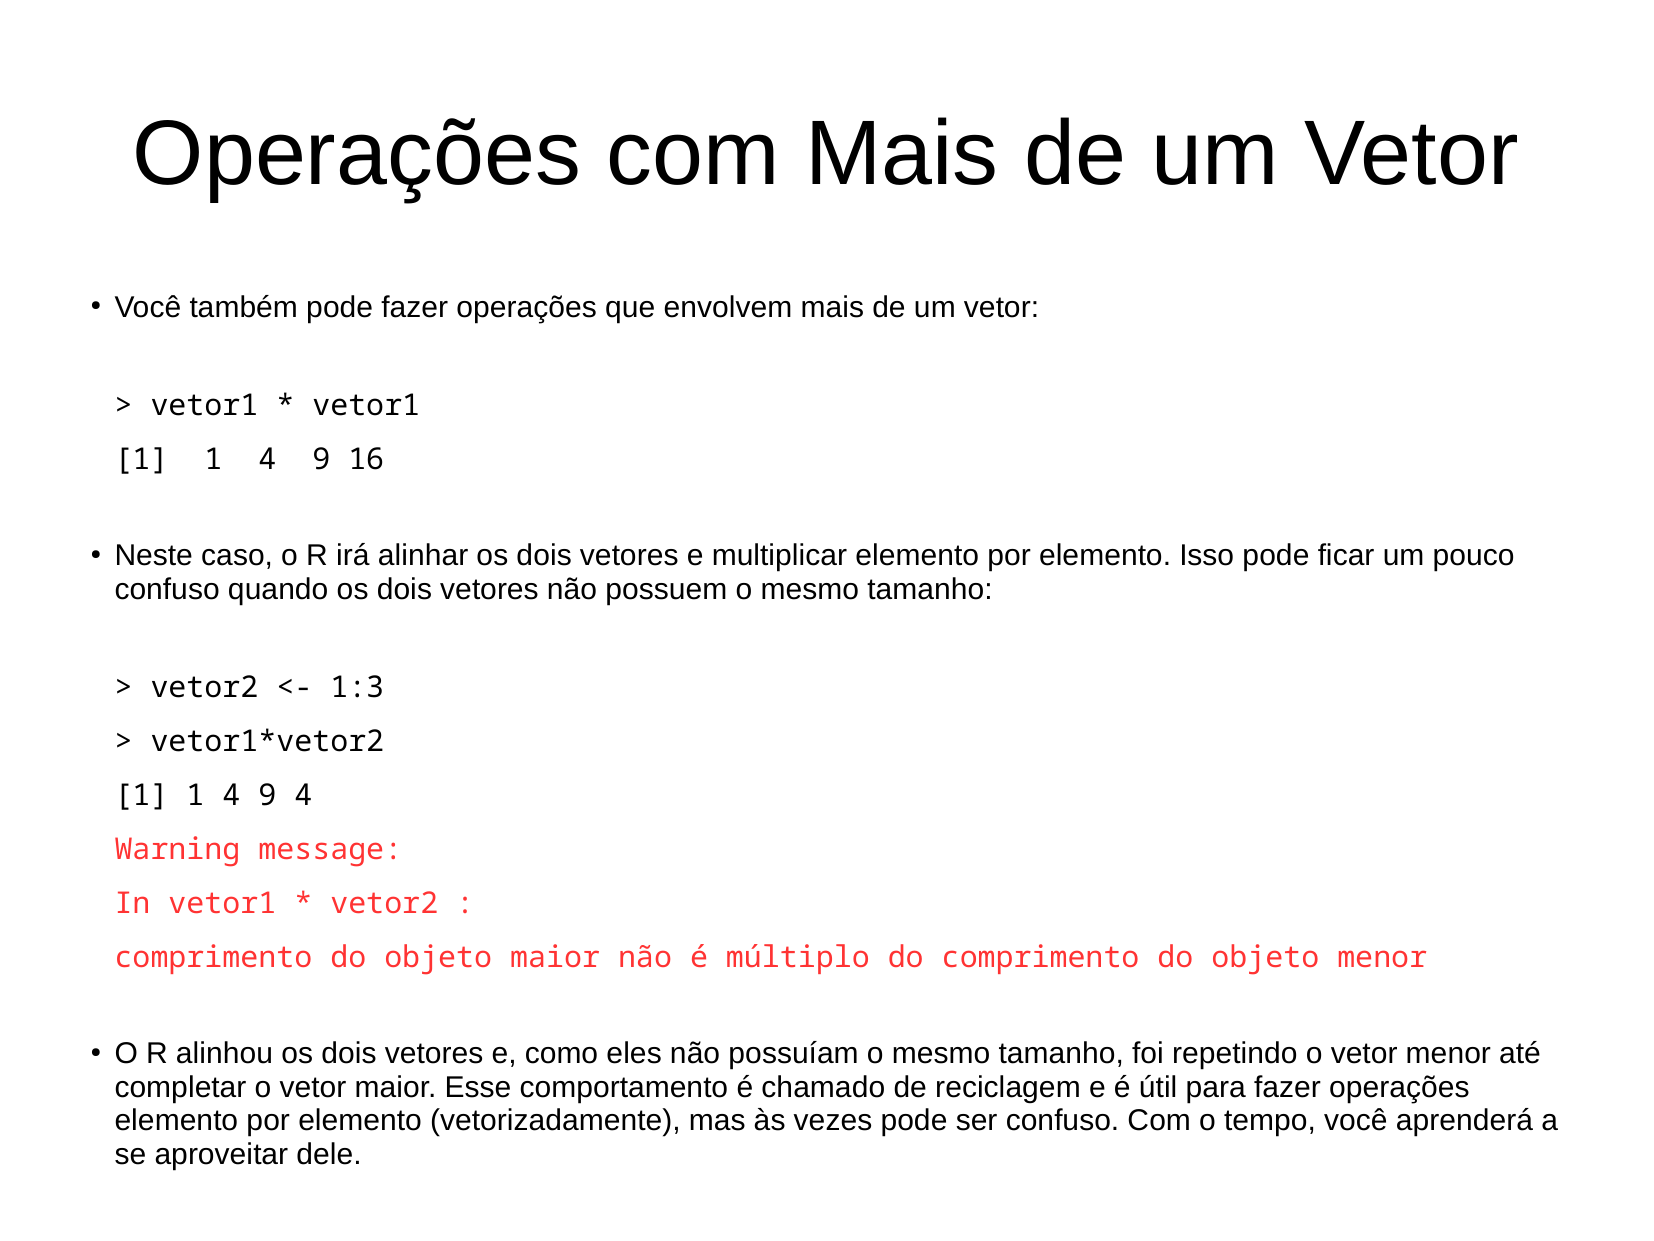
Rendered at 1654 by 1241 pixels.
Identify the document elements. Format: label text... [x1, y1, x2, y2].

title Operações com Mais de um Vetor [82, 49, 1571, 257]
list Você também pode fazer operações que envolvem mais de um vetor: > vetor1 * vetor1 [1] 1 4 9 16 Neste caso, o R irá alinhar os dois vetores e multiplicar elemento por elemento. Isso pode ficar um pouco confuso quando os dois vetores não possuem o mesmo tamanho: > vetor2 <- 1:3 > vetor1*vetor2 [1] 1 4 9 4 Warning message: In vetor1 * vetor2 : comprimento do objeto maior não é múltiplo do comprimento do objeto menor O R alinhou os dois vetores e, como eles não possuíam o mesmo tamanho, foi repetindo o vetor menor até completar o vetor maior. Esse comportamento é chamado de reciclagem e é útil para fazer operações elemento por elemento (vetorizadamente), mas às vezes pode ser confuso. Com o tempo, você aprenderá a se aproveitar dele. [82, 290, 1571, 1182]
